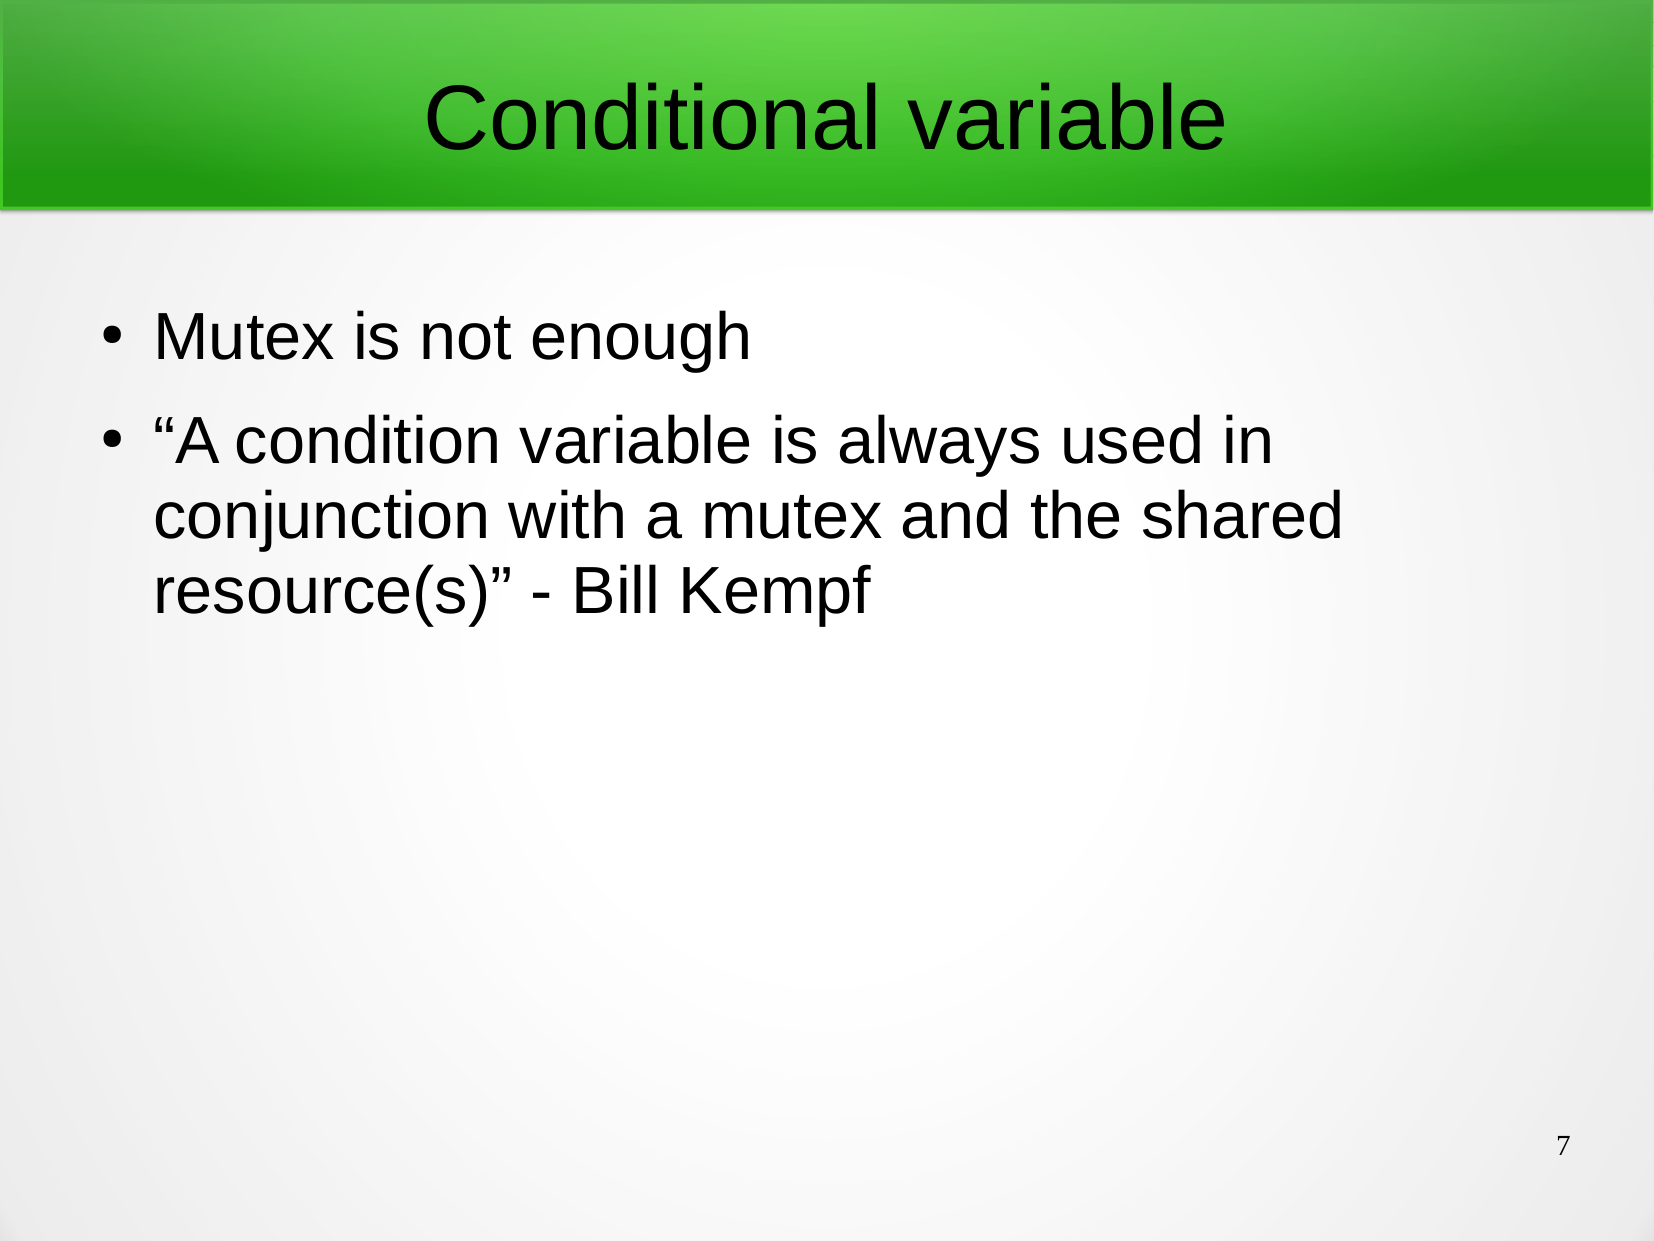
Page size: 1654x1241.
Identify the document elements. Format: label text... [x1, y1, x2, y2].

title Conditional variable [82, 47, 1571, 189]
list Mutex is not enough “A condition variable is always used in conjunction with a mutex and the shared resource(s)” - Bill Kempf [82, 299, 1571, 1019]
